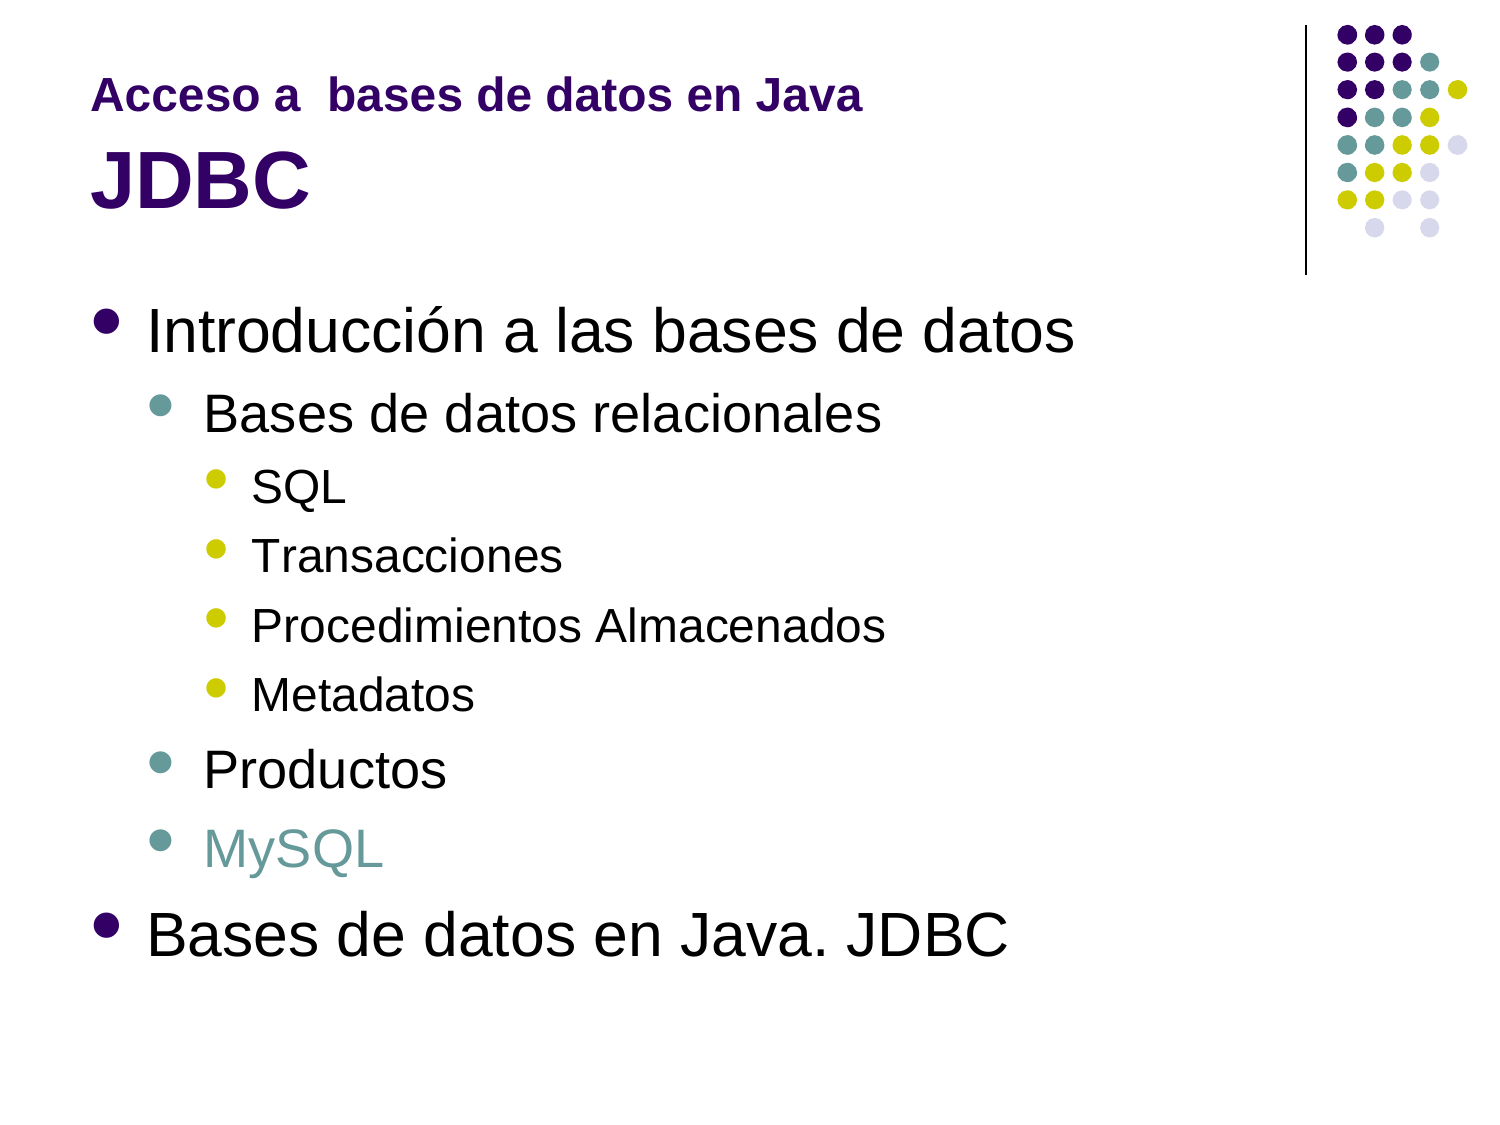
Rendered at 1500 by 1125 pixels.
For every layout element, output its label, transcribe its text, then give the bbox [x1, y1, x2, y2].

list Introducción a las bases de datos Bases de datos relacionales SQL Transacciones Procedimientos Almacenados Metadatos Productos MySQL Bases de datos en Java. JDBC [75, 282, 1426, 1006]
title Acceso a bases de datos en Java JDBC [74, 20, 1313, 233]
